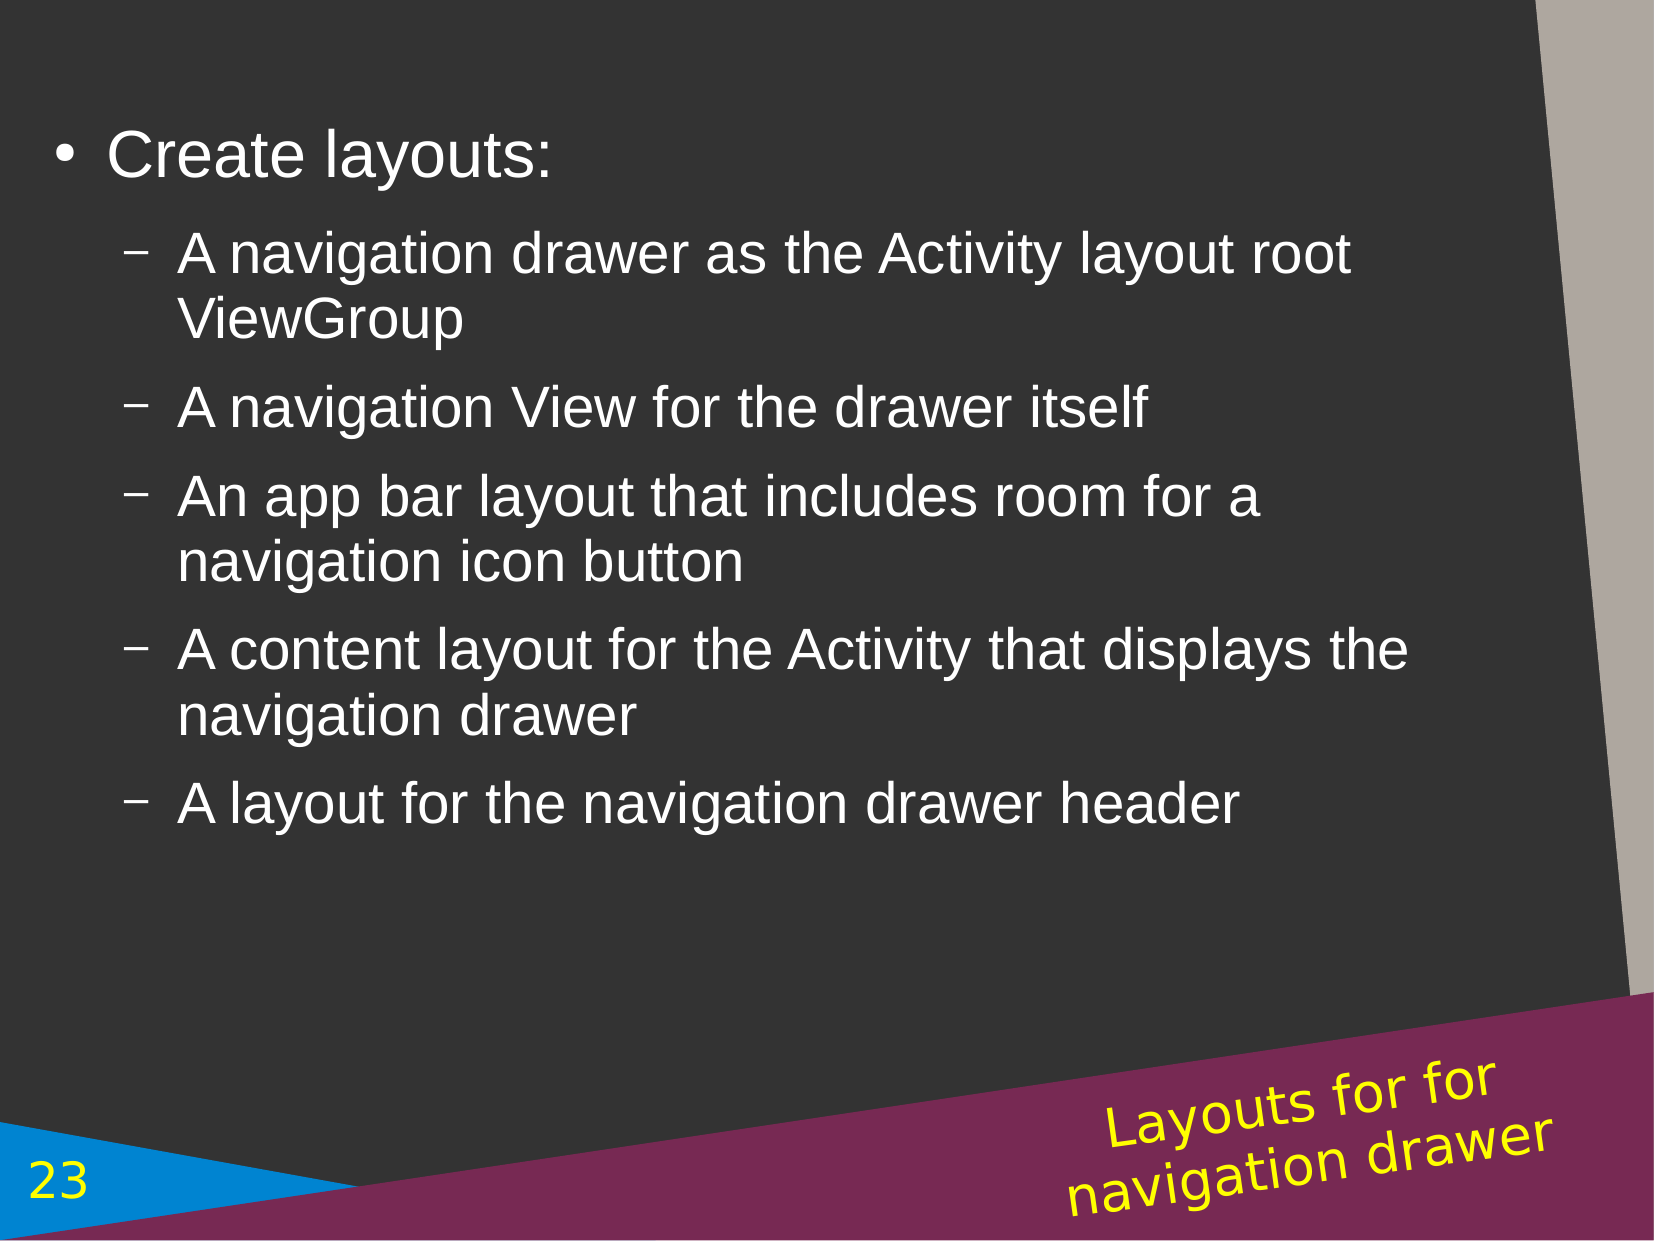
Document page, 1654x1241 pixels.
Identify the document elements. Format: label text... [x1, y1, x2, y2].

title Layouts for for navigation drawer [956, 995, 1654, 1241]
list Create layouts: A navigation drawer as the Activity layout root ViewGroup A navigation View for the drawer itself An app bar layout that includes room for a navigation icon button A content layout for the Activity that displays the navigation drawer A layout for the navigation drawer header [35, 59, 1524, 993]
